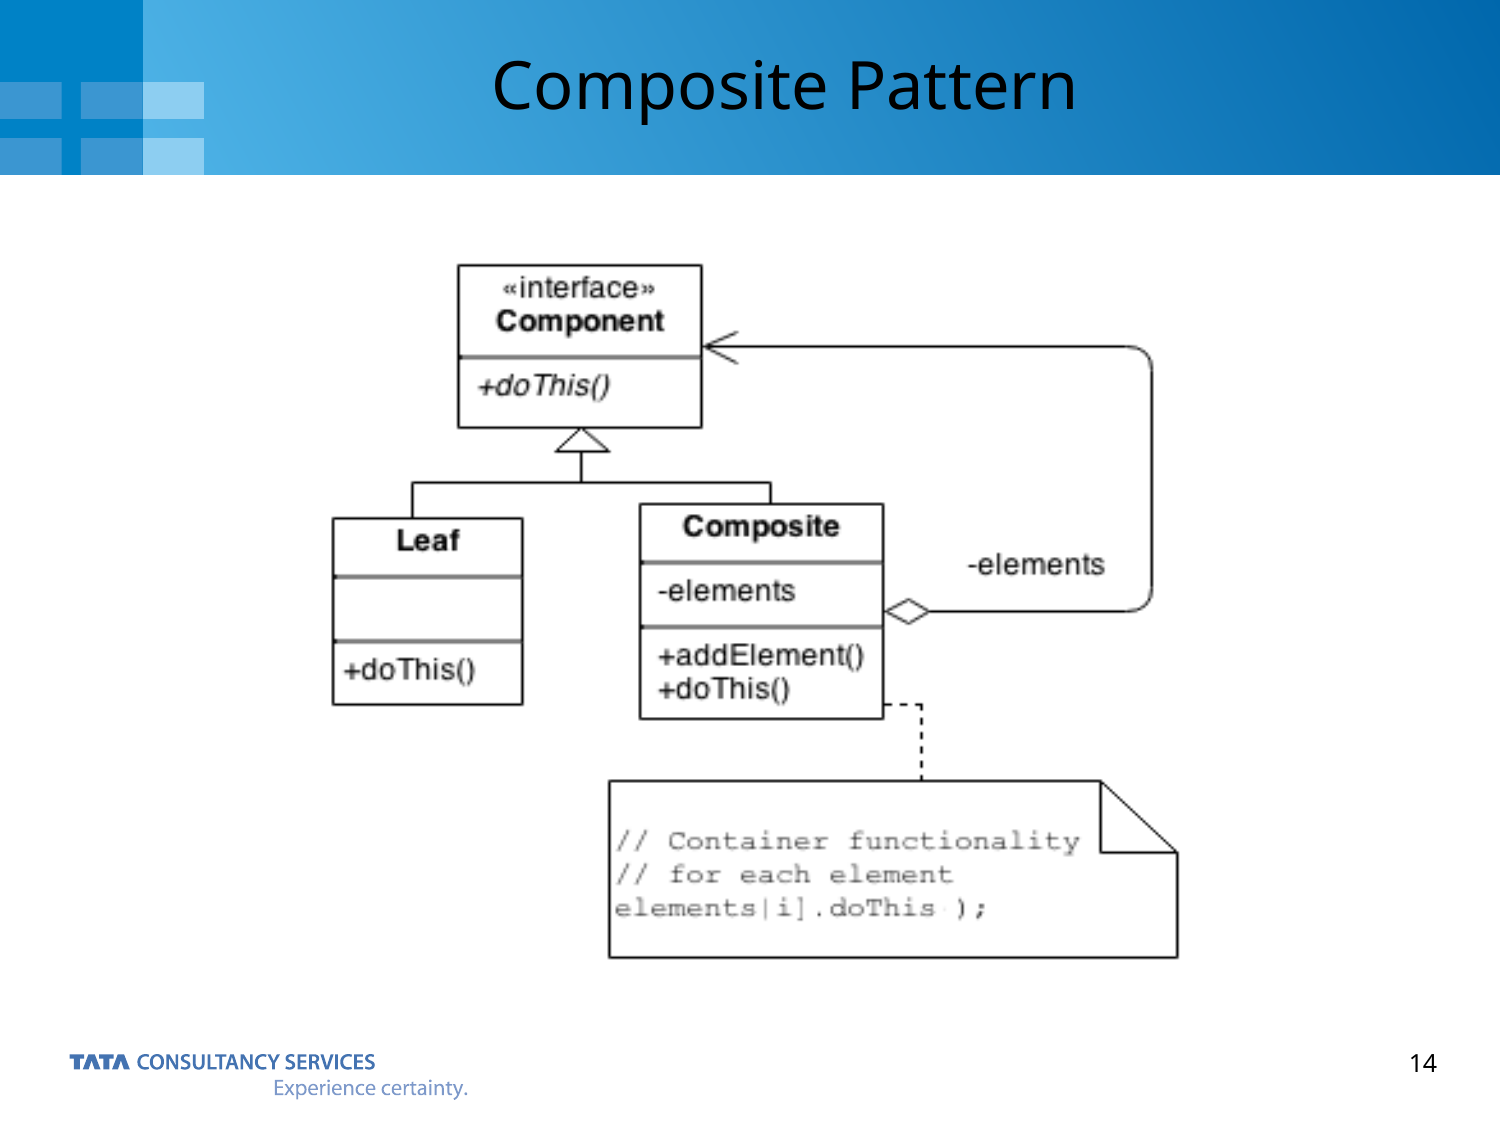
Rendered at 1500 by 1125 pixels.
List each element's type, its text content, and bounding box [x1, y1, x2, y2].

picture [307, 241, 1205, 981]
text_box Composite Pattern [224, 11, 1347, 154]
